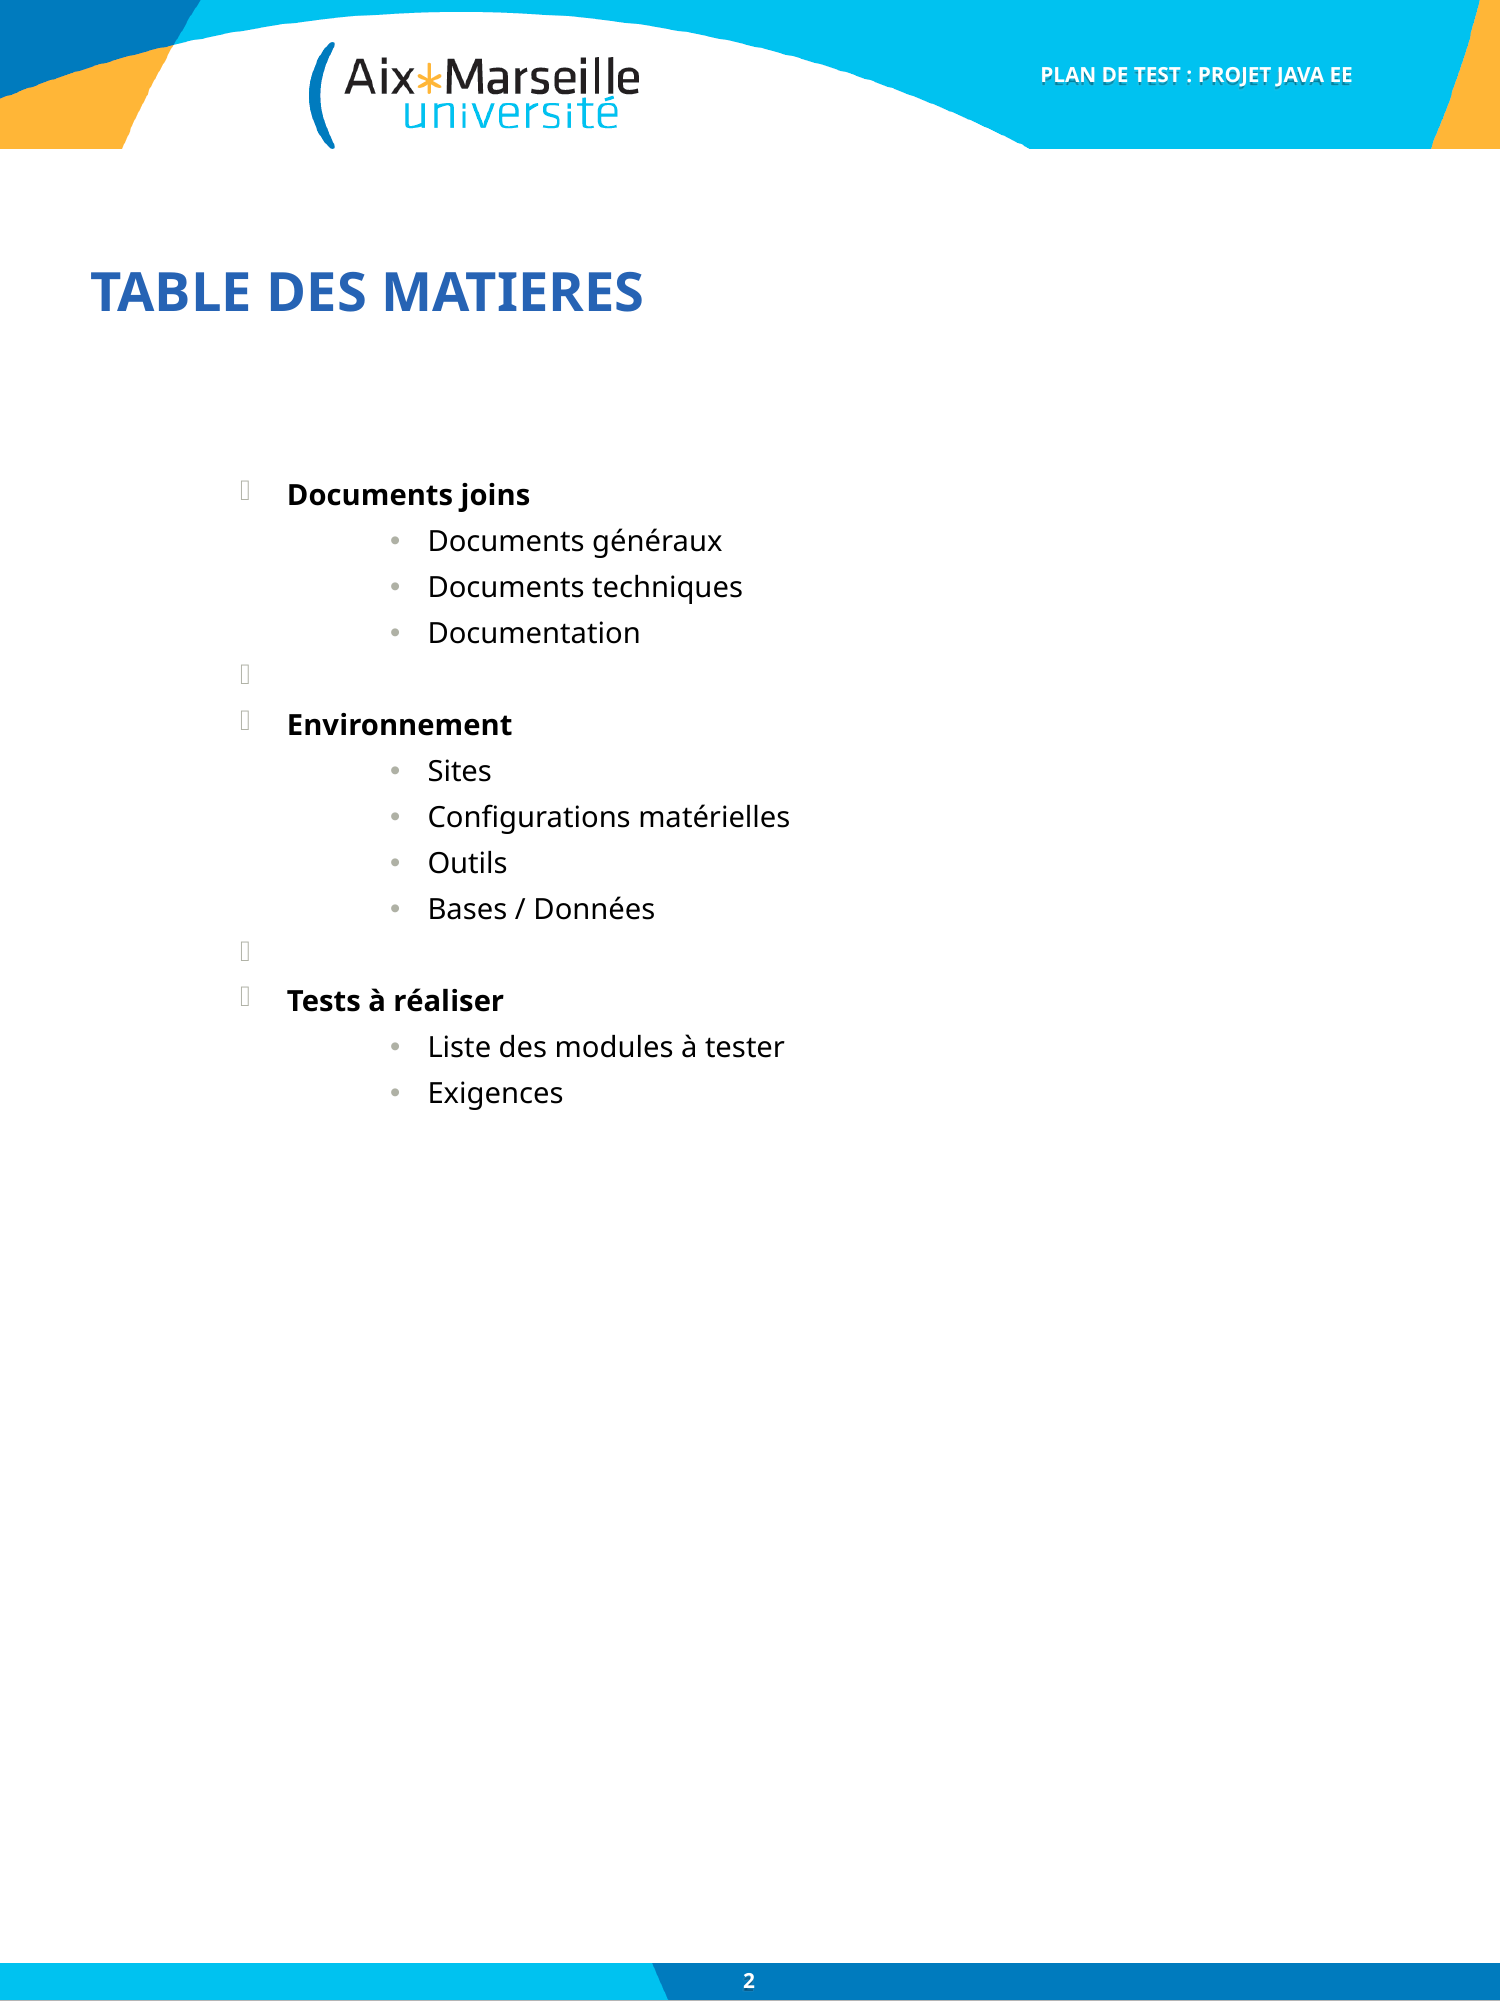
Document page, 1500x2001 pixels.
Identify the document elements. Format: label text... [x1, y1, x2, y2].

title TABLE DES MATIERES [75, 166, 1426, 414]
text_box [353, 1960, 1145, 2000]
list Documents joins Documents généraux Documents techniques Documentation Environnement Sites Configurations matérielles Outils Bases / Données Tests à réaliser Liste des modules à tester Exigences [75, 466, 1426, 1787]
text_box PLAN DE TEST : PROJET JAVA EE [1025, 0, 1500, 149]
